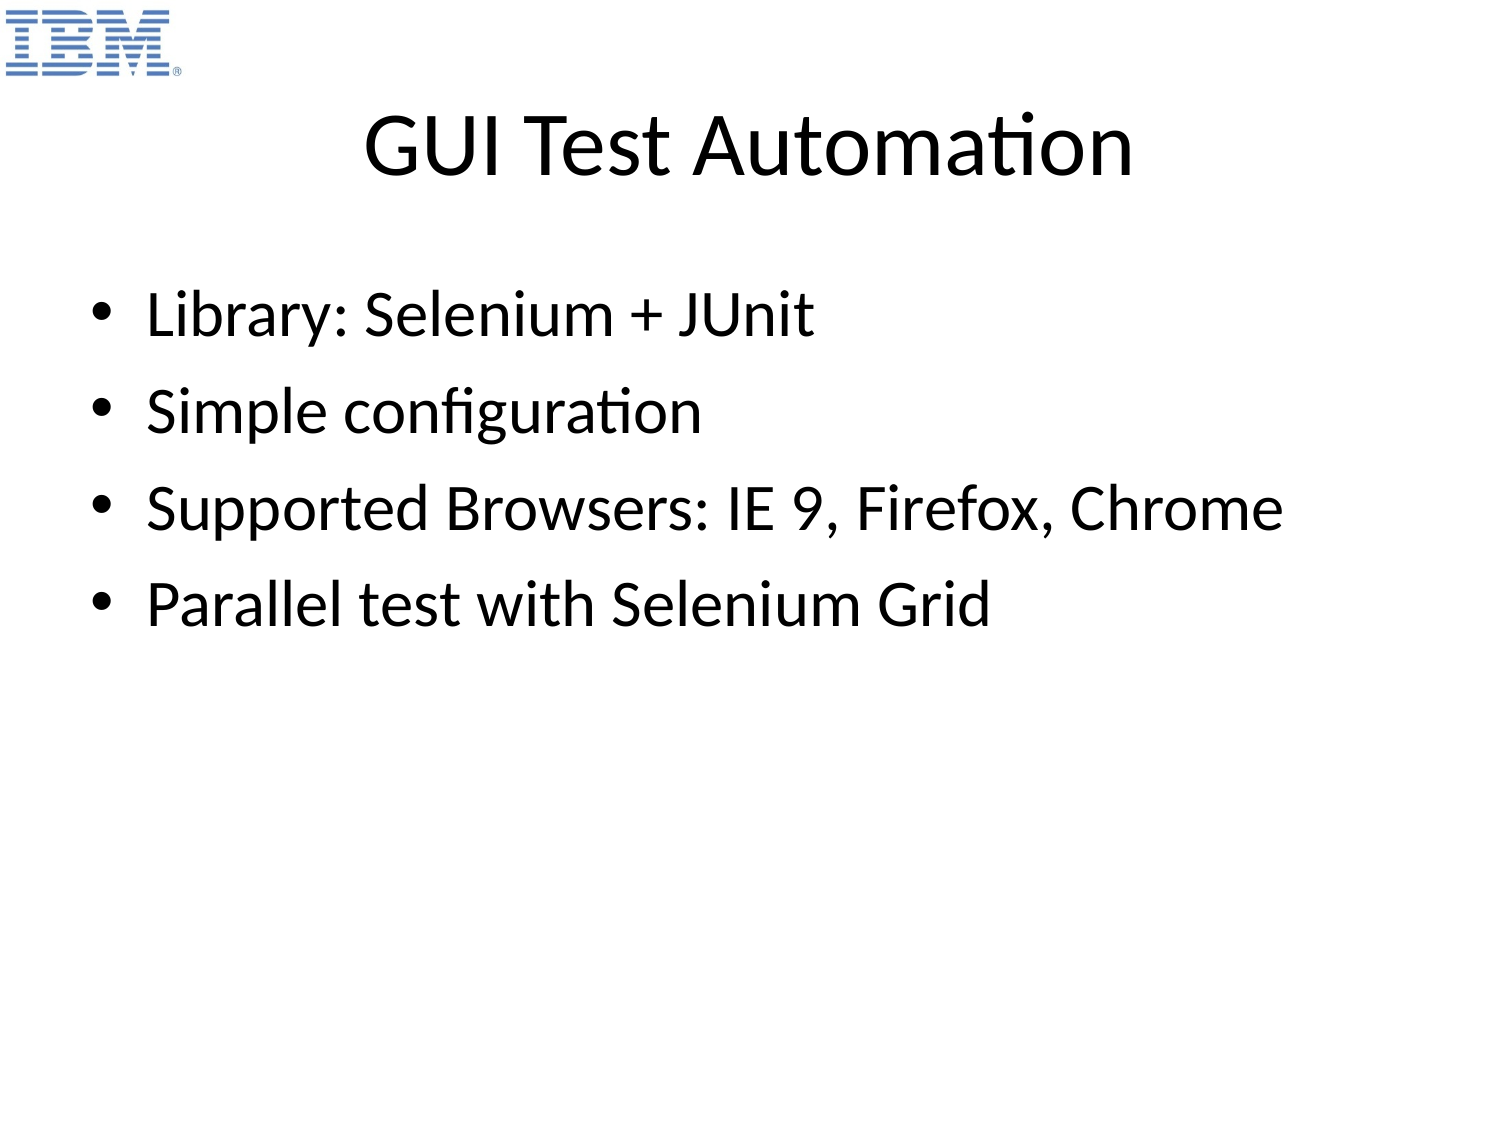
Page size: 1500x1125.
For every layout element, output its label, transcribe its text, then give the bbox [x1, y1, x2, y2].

list Library: Selenium + JUnit Simple configuration Supported Browsers: IE 9, Firefox, Chrome Parallel test with Selenium Grid [75, 262, 1426, 1005]
title GUI Test Automation [75, 45, 1426, 233]
